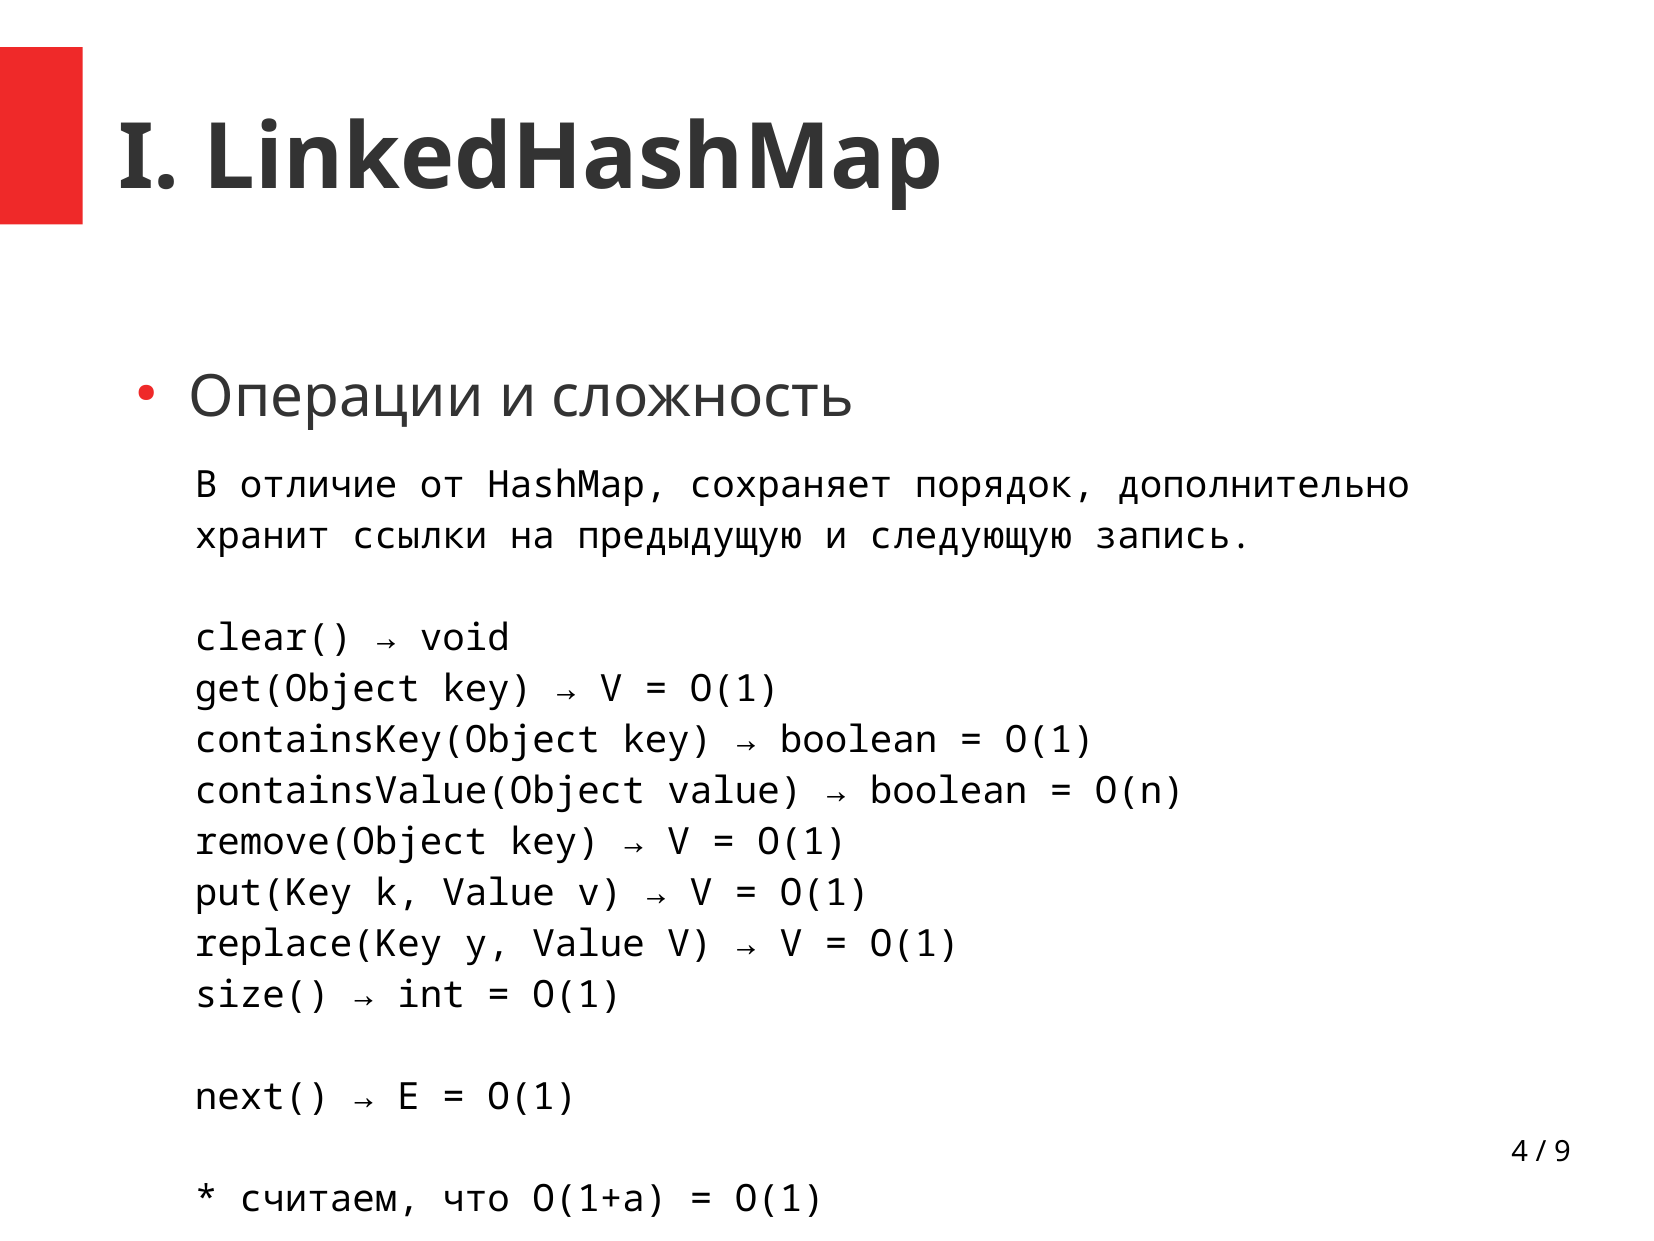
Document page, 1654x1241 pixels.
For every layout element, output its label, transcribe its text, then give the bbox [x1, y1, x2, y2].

text_box В отличие от HashMap, сохраняет порядок, дополнительно хранит ссылки на предыдущую и следующую запись. clear() → void get(Object key) → V = O(1) containsKey(Object key) → boolean = O(1) containsValue(Object value) → boolean = O(n) remove(Object key) → V = O(1) put(Key k, Value v) → V = O(1) replace(Key y, Value V) → V = O(1) size() → int = O(1) next() → E = O(1) * считаем, что O(1+a) = O(1) [180, 450, 1471, 1185]
list Операции и сложность [118, 354, 1536, 1074]
title I. LinkedHashMap [118, 49, 1571, 257]
